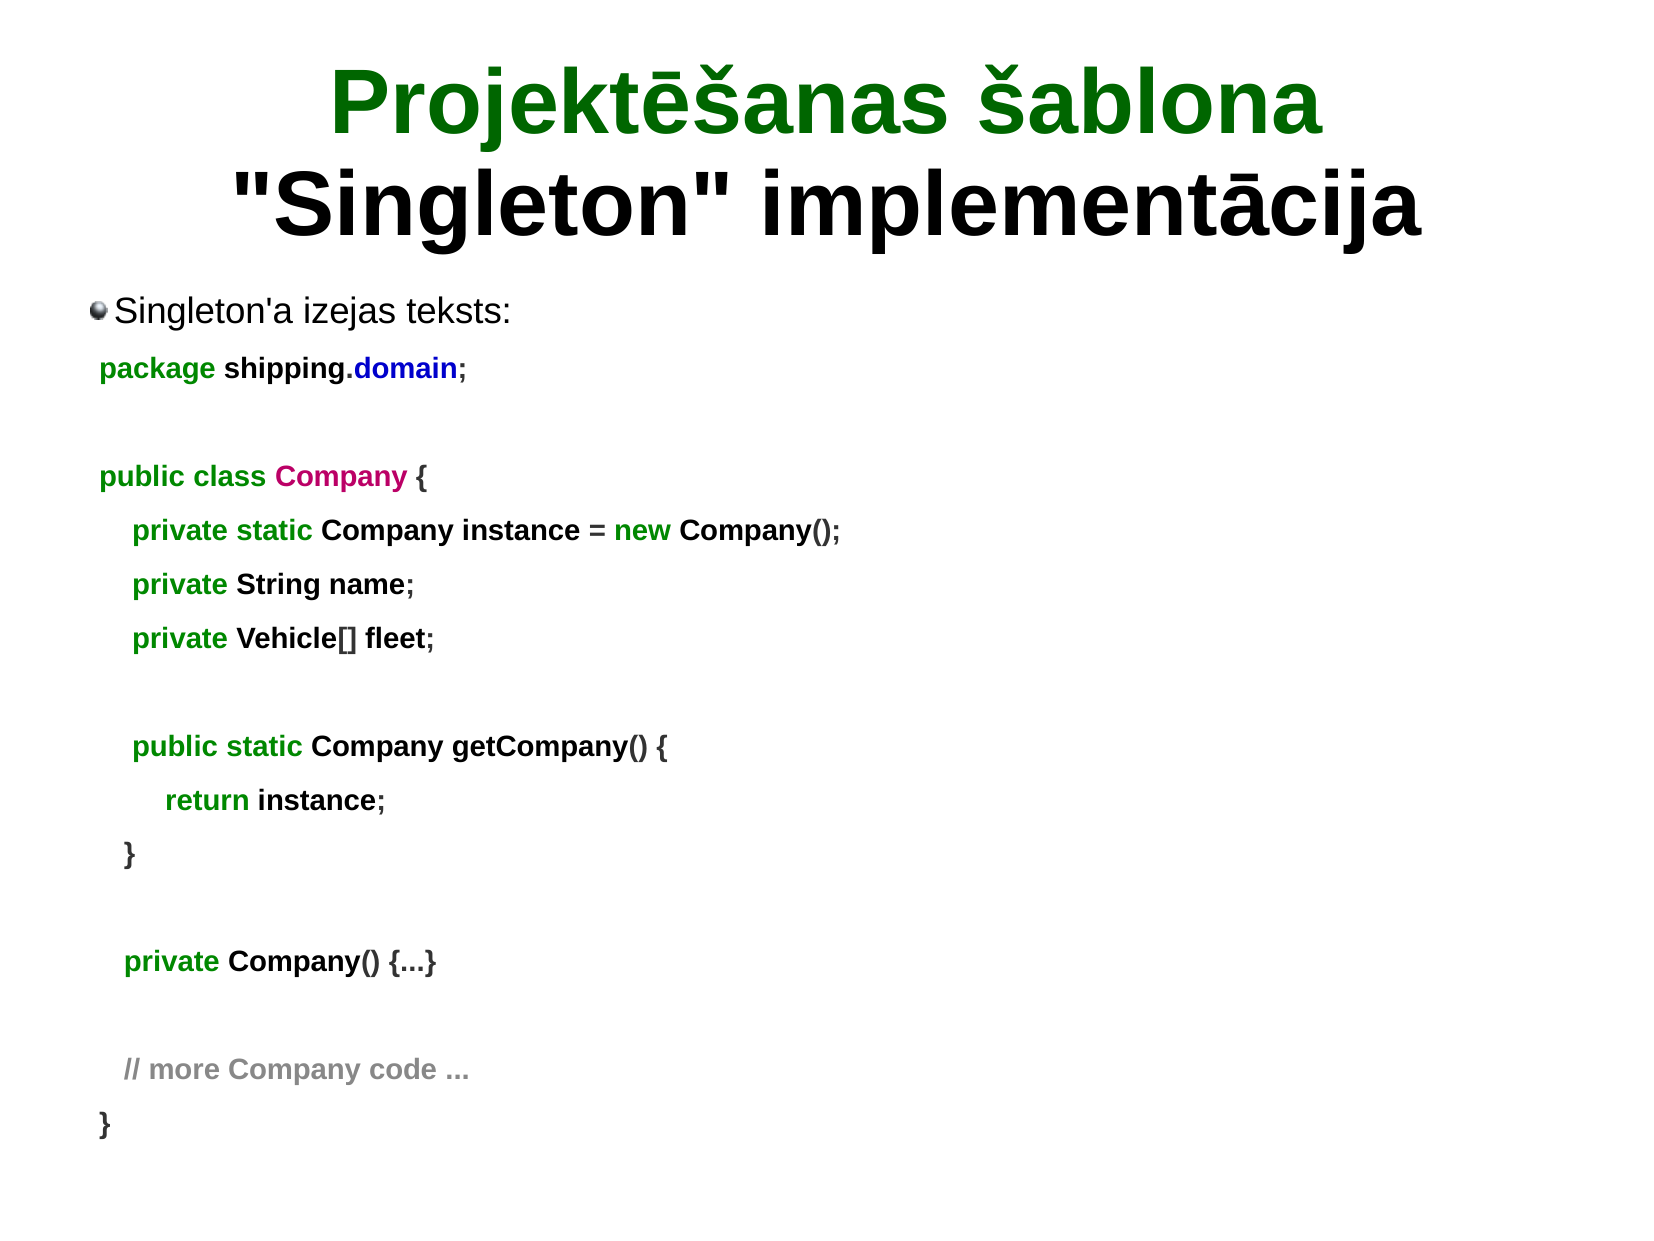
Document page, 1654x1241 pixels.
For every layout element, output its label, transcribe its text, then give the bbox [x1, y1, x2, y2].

list Singleton'a izejas teksts: package shipping.domain; public class Company { private static Company instance = new Company(); private String name; private Vehicle[] fleet; public static Company getCompany() { return instance; } private Company() {...} // more Company code ... } [82, 290, 1538, 1146]
title Projektēšanas šablona "Singleton" implementācija [82, 49, 1571, 257]
